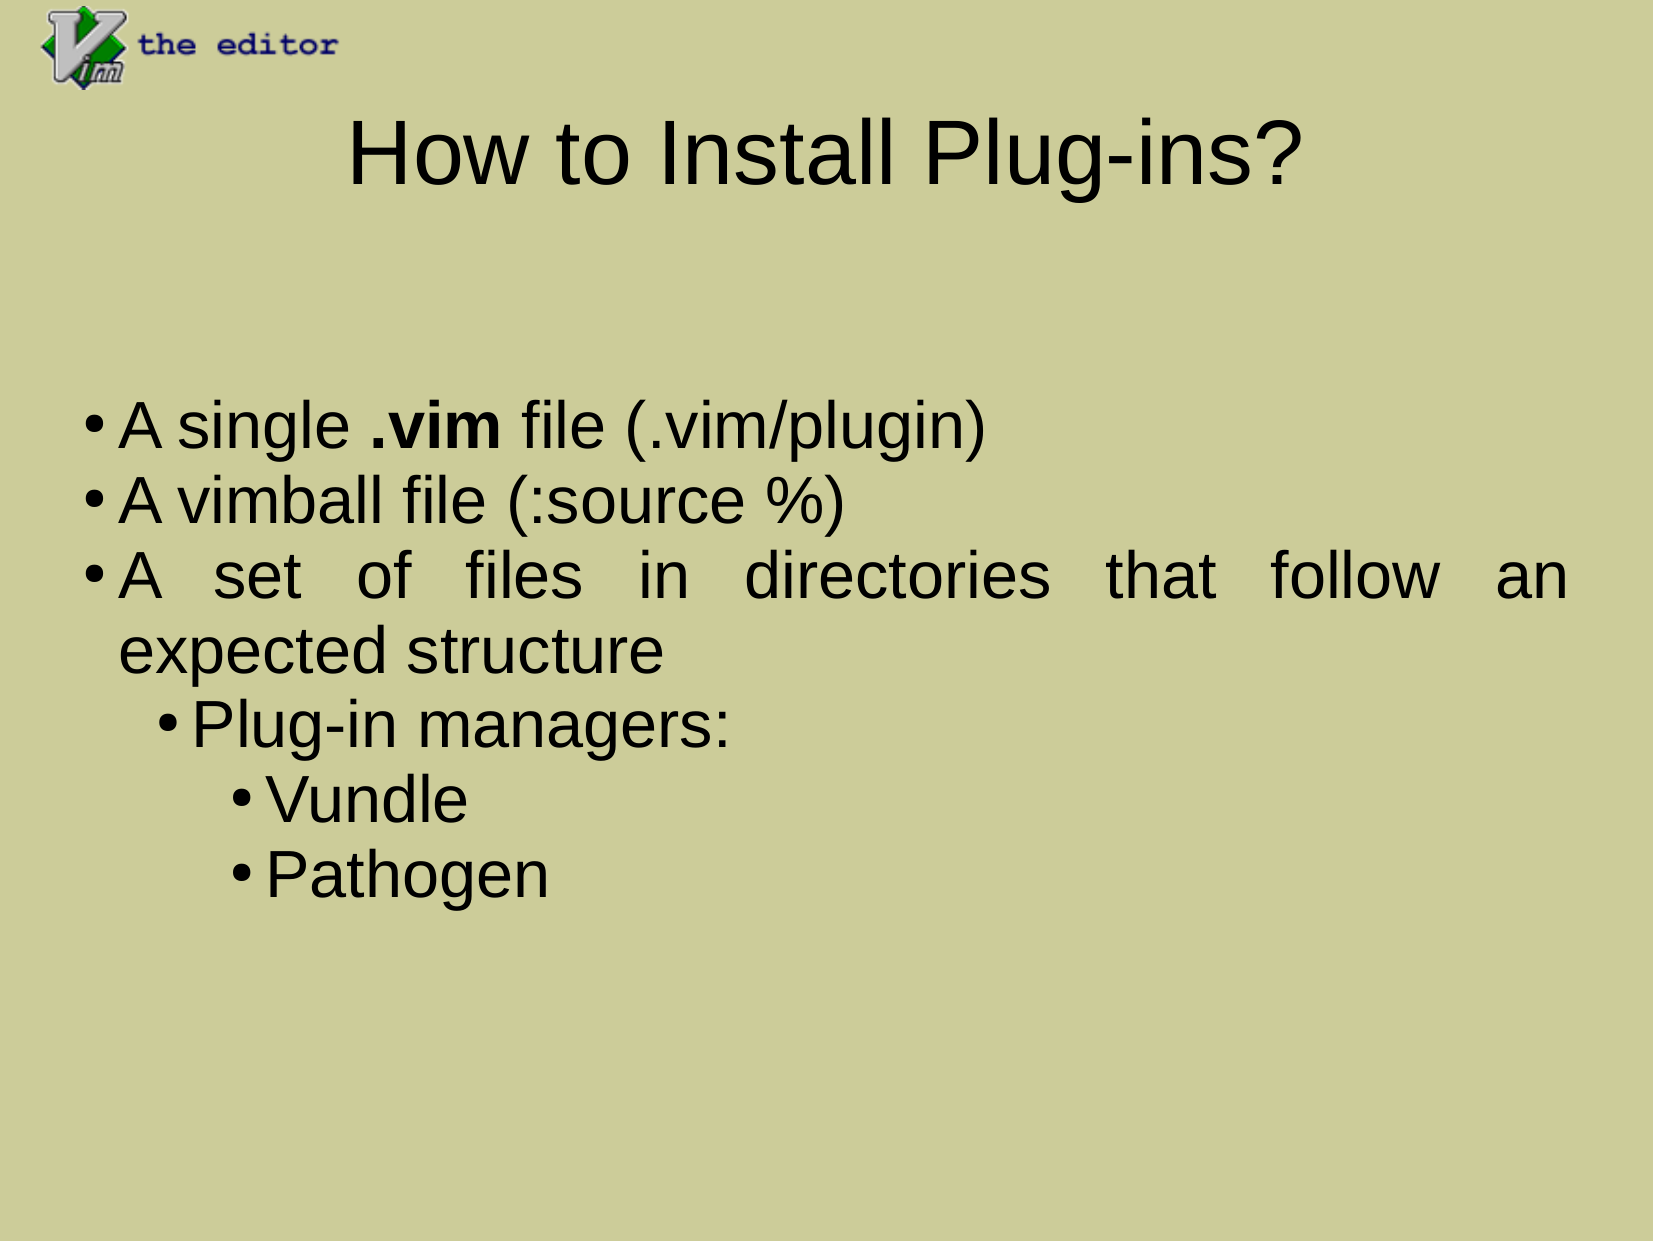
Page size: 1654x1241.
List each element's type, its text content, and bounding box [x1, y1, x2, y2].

subtitle A single .vim file (.vim/plugin) A vimball file (:source %) A set of files in directories that follow an expected structure Plug-in managers: Vundle Pathogen [82, 290, 1571, 1010]
picture [6, 6, 341, 91]
title How to Install Plug-ins? [82, 49, 1571, 257]
